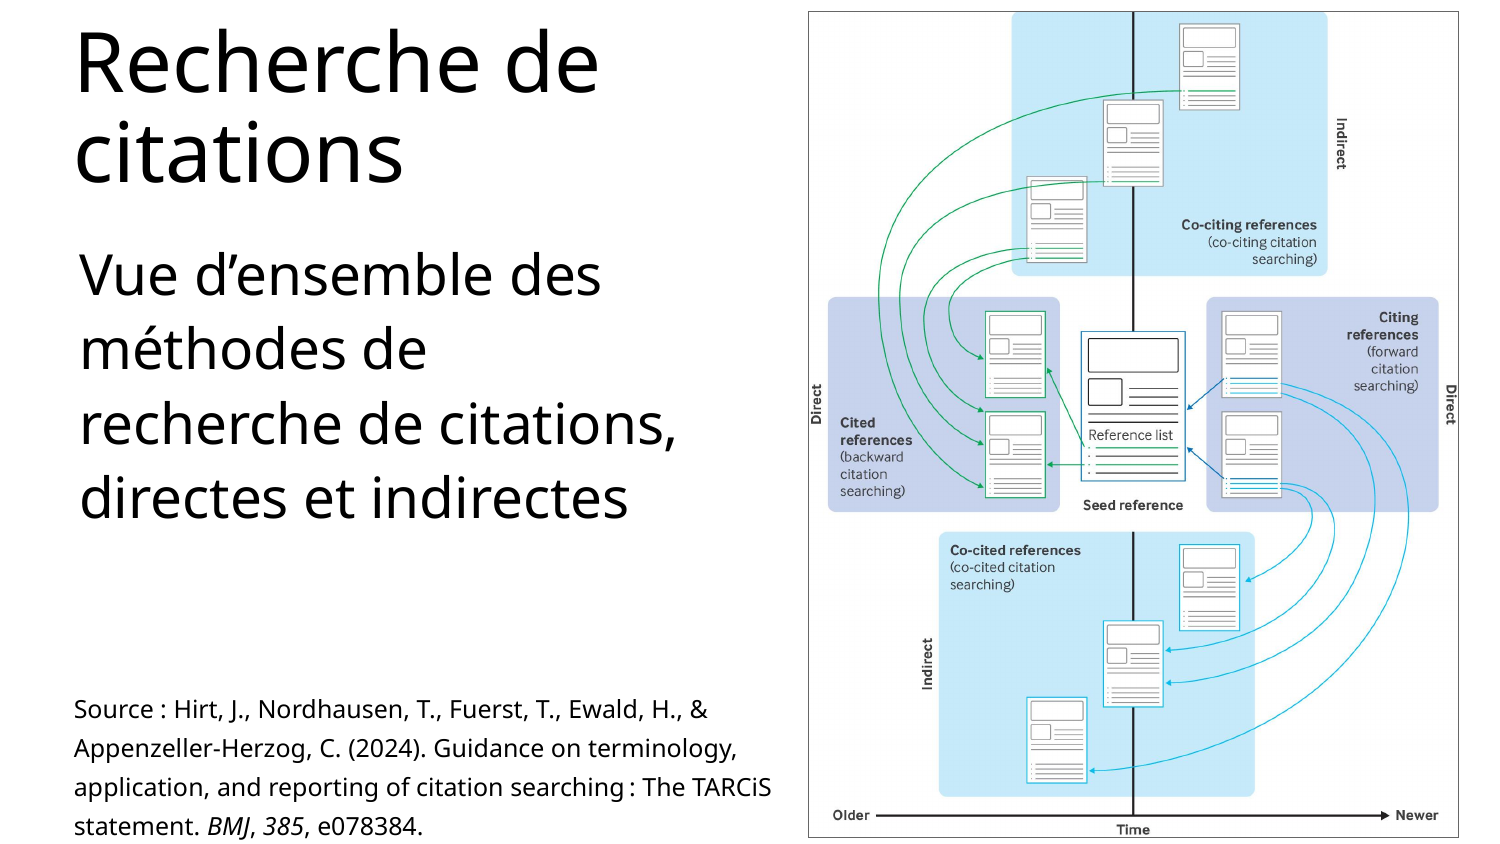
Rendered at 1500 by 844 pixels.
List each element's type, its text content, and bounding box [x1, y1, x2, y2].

text_box Source : Hirt, J., Nordhausen, T., Fuerst, T., Ewald, H., & Appenzeller-Herzog, C. (2024). Guidance on terminology, application, and reporting of citation searching : The TARCiS statement. BMJ, 385, e078384. https://doi.org/10.1136/bmj-2023-078384 [58, 679, 798, 819]
list Vue d’ensemble des méthodes de recherche de citations, directes et indirectes [64, 224, 709, 561]
picture [808, 11, 1459, 838]
title Recherche de citations [58, 29, 739, 193]
